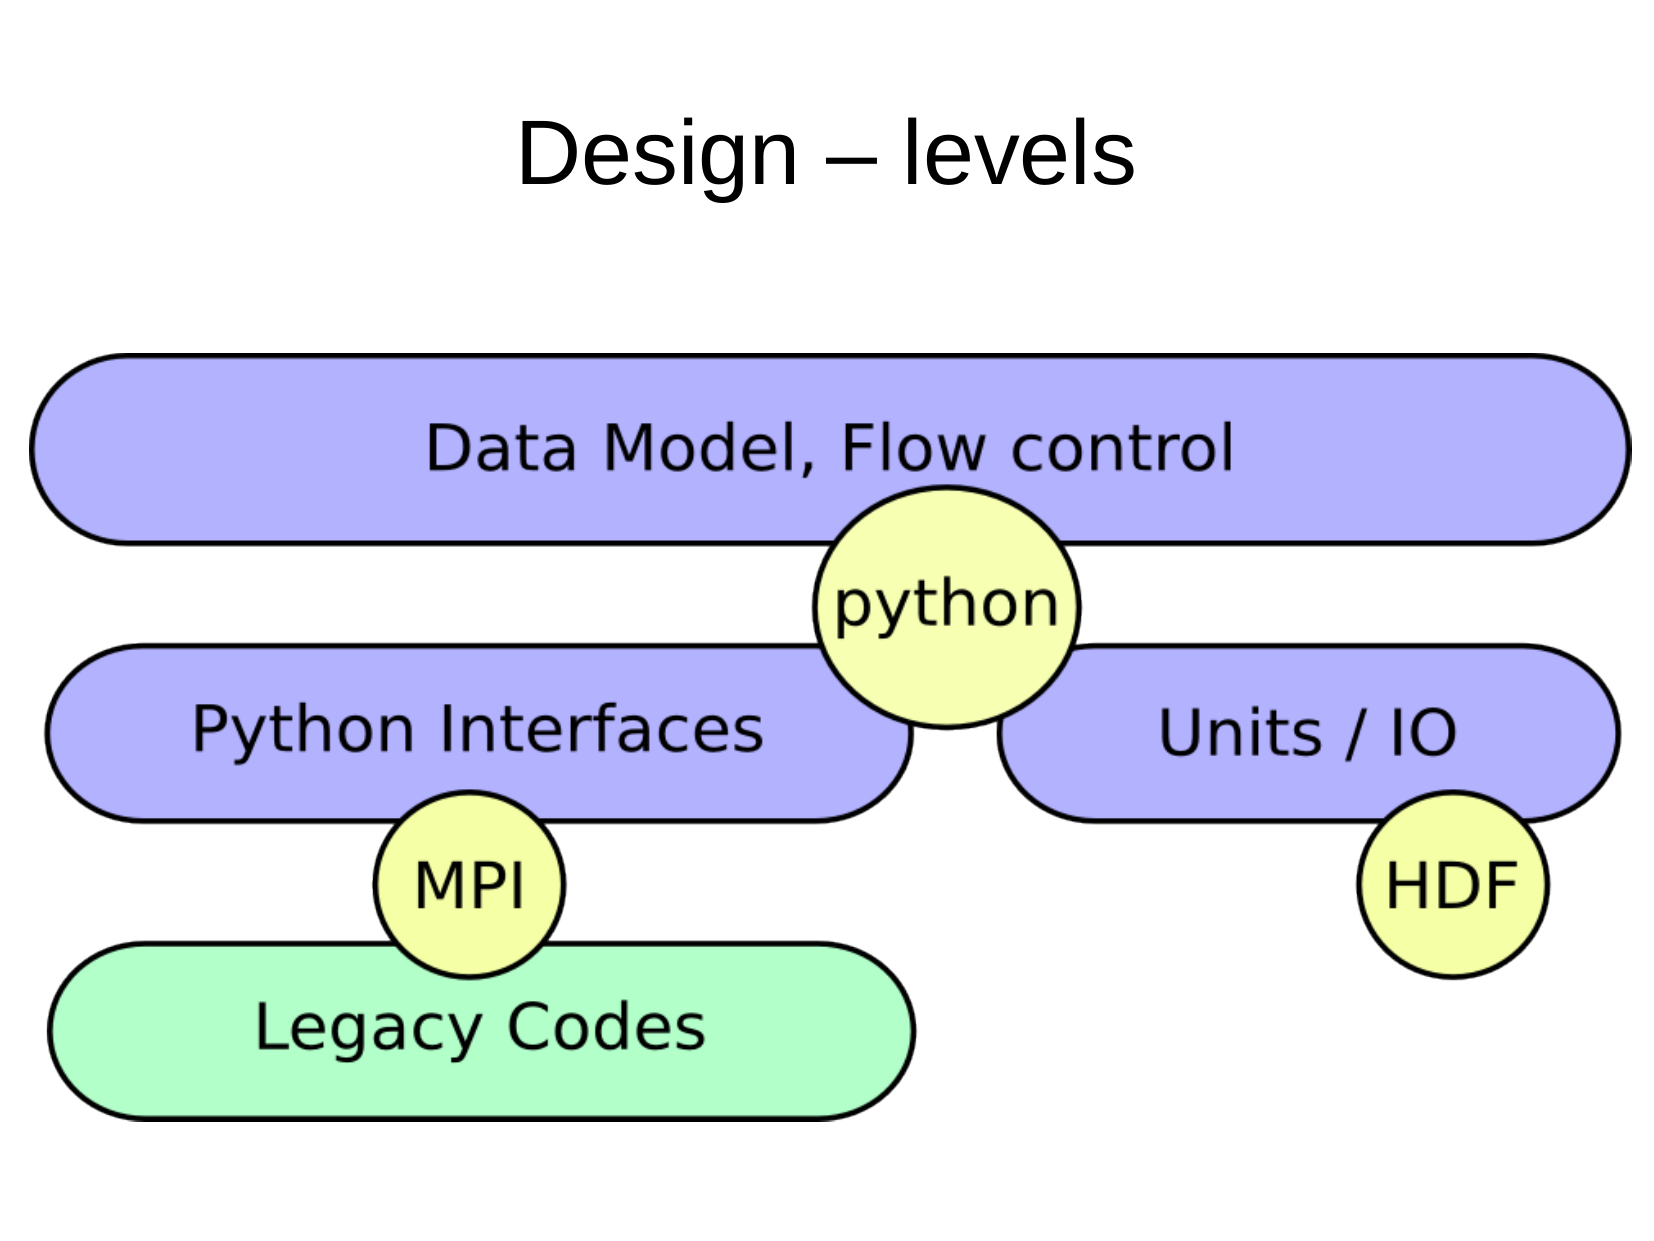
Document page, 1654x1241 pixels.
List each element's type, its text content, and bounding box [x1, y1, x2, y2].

picture [29, 353, 1632, 1123]
title Design – levels [82, 56, 1571, 250]
